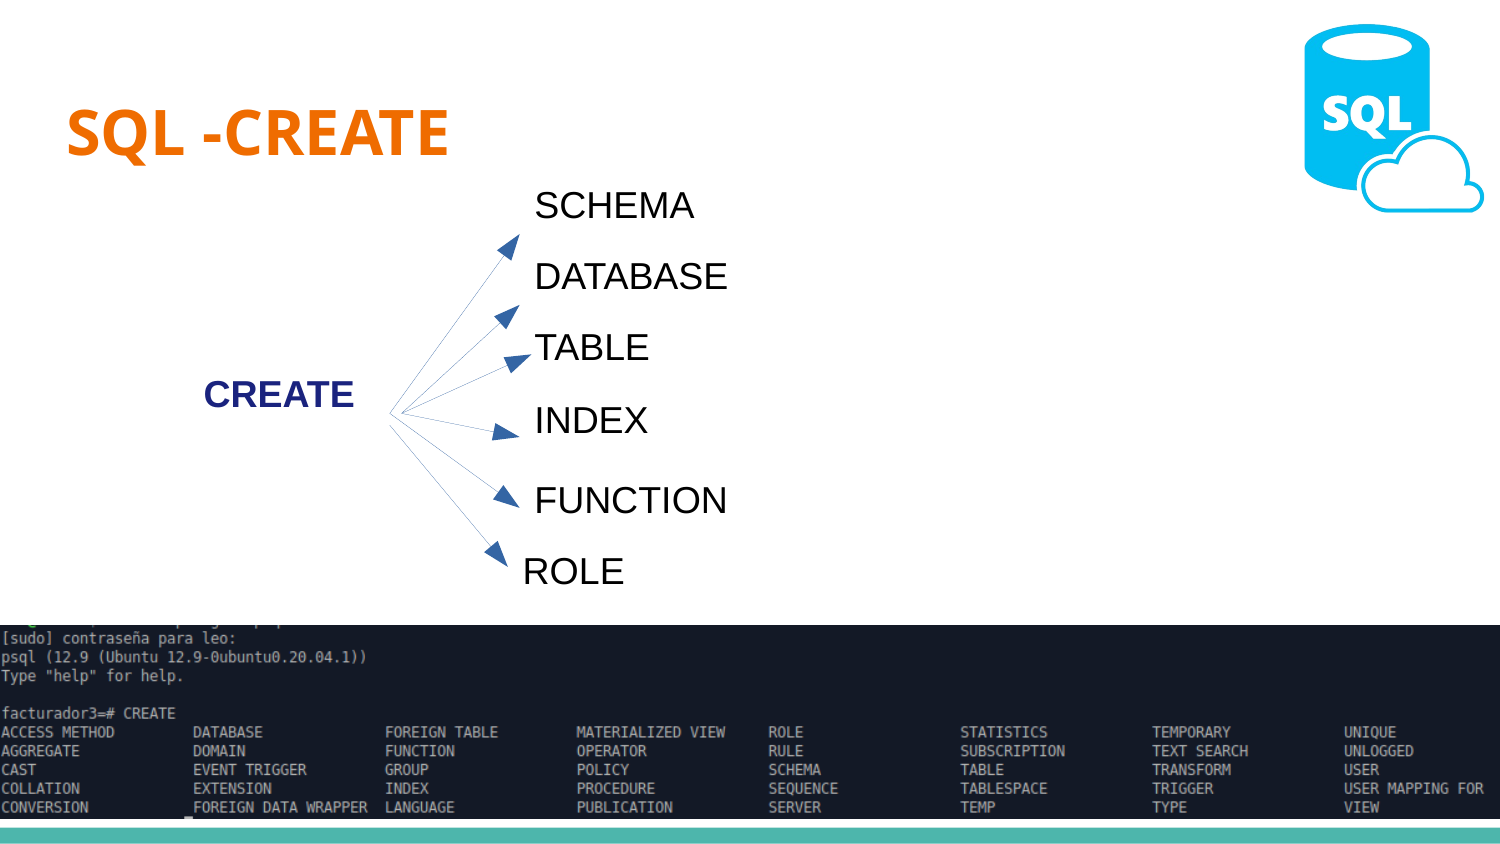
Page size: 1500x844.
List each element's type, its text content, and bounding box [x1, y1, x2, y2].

picture [0, 625, 1500, 819]
text_box DATABASE [519, 248, 780, 305]
picture [1366, 140, 1479, 208]
text_box TABLE [519, 318, 780, 376]
picture [1299, 23, 1489, 213]
text_box INDEX [519, 392, 780, 449]
title SQL -CREATE [51, 72, 1299, 189]
text_box FUNCTION [519, 472, 780, 530]
text_box CREATE [188, 366, 378, 423]
text_box ROLE [507, 543, 768, 601]
text_box SCHEMA [519, 177, 780, 234]
